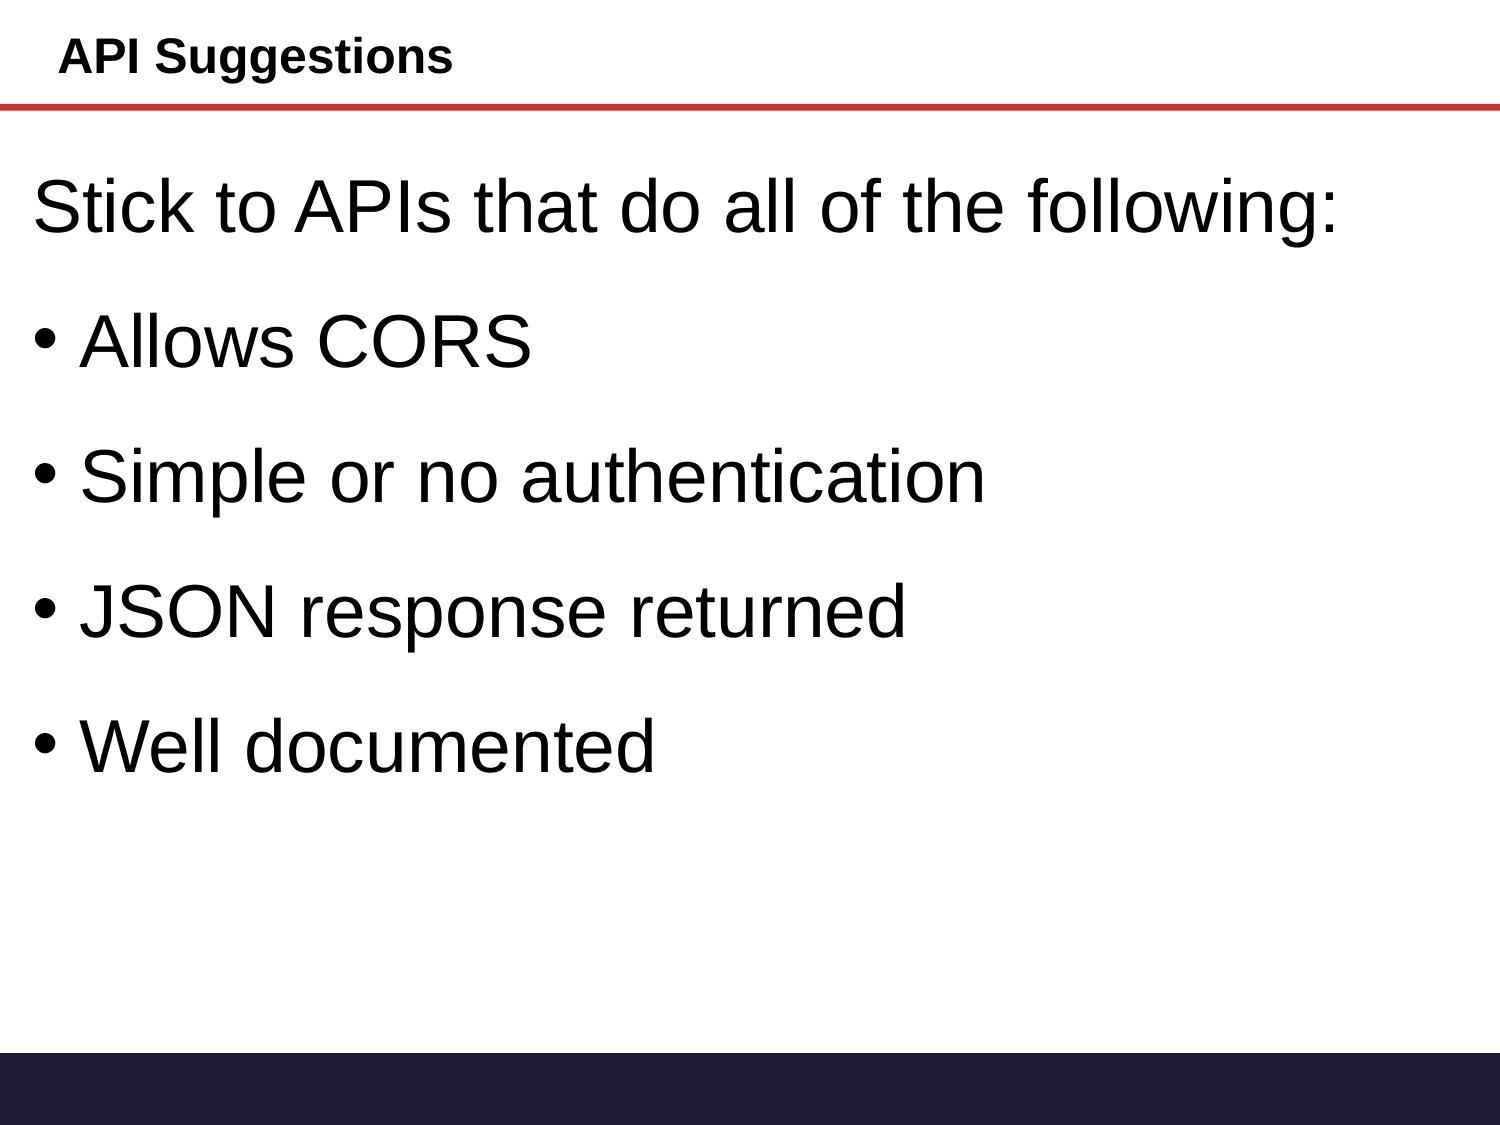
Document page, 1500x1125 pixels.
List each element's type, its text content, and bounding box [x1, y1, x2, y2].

text_box Stick to APIs that do all of the following: Allows CORS Simple or no authentication JSON response returned Well documented [24, 149, 1463, 795]
text_box API Suggestions [49, 16, 1163, 91]
